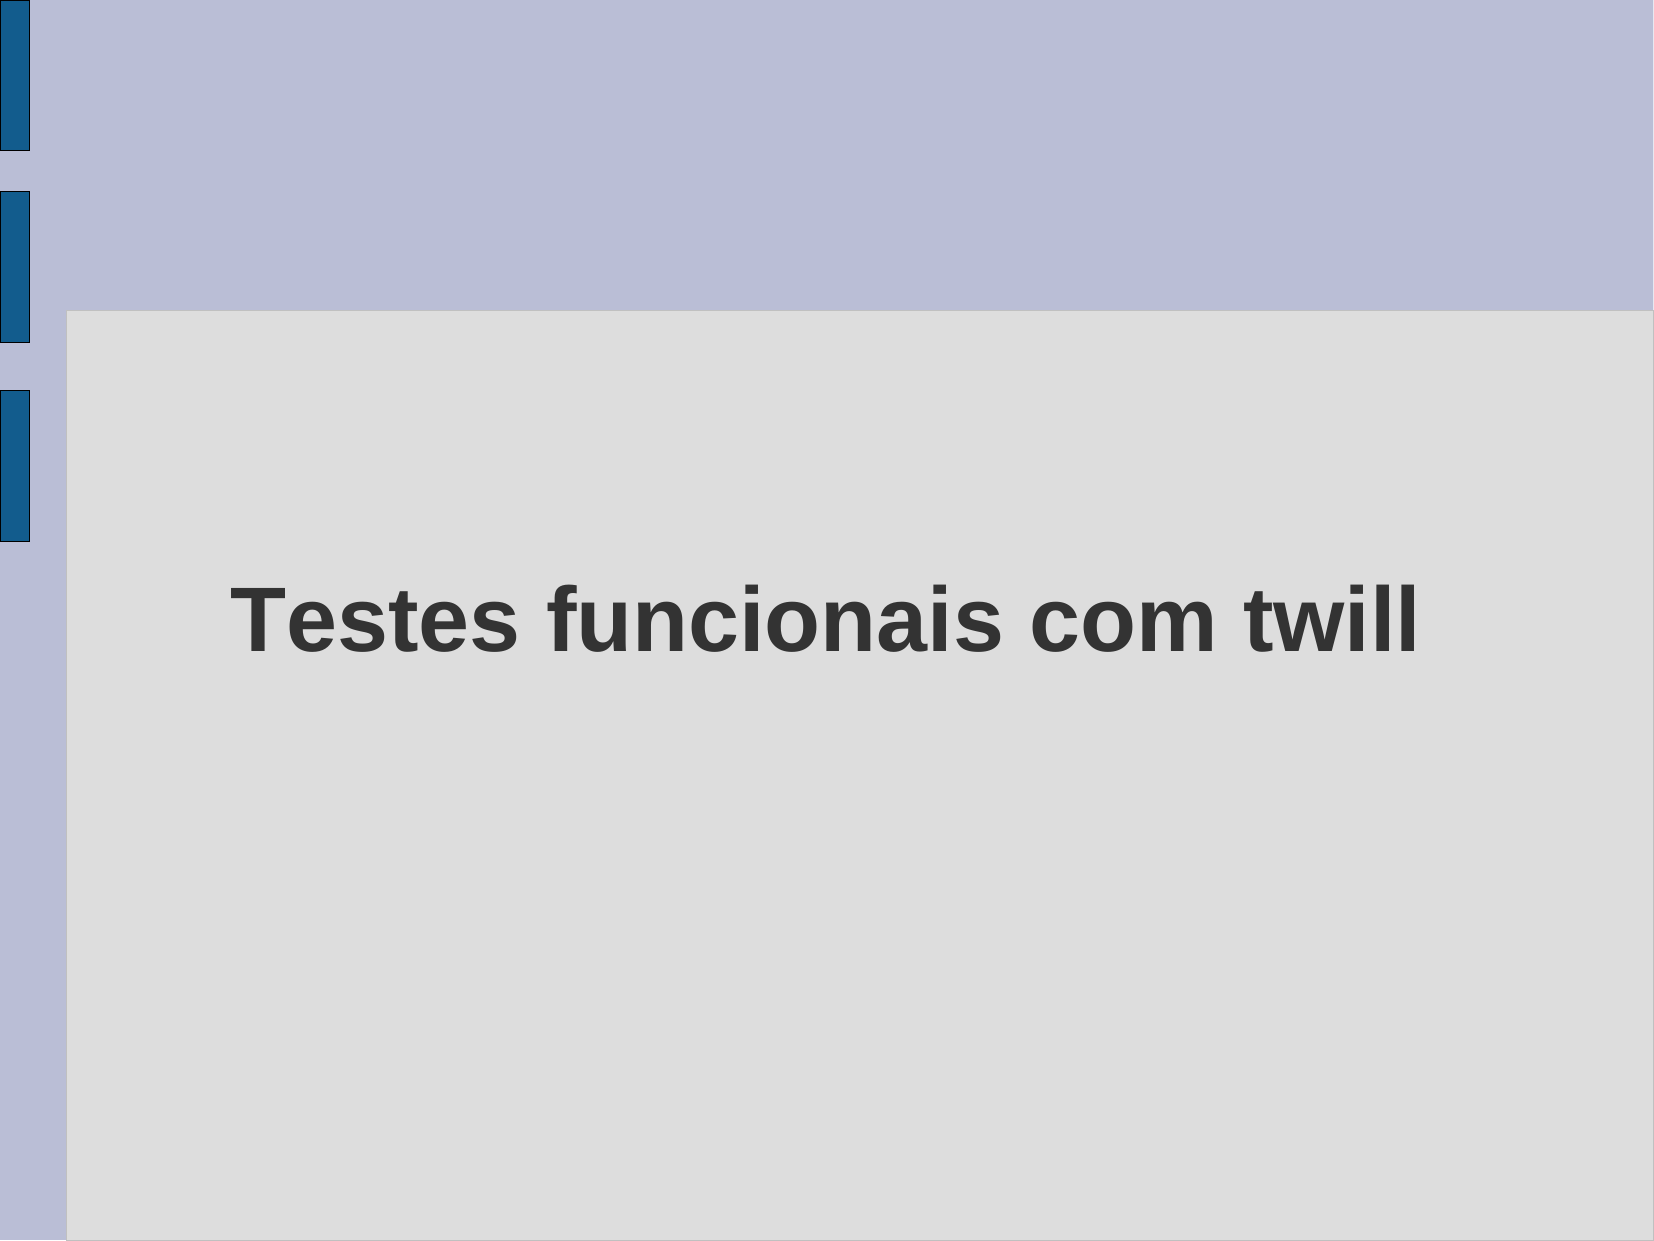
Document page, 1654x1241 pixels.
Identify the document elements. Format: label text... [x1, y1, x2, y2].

title Testes funcionais com twill [120, 516, 1533, 724]
